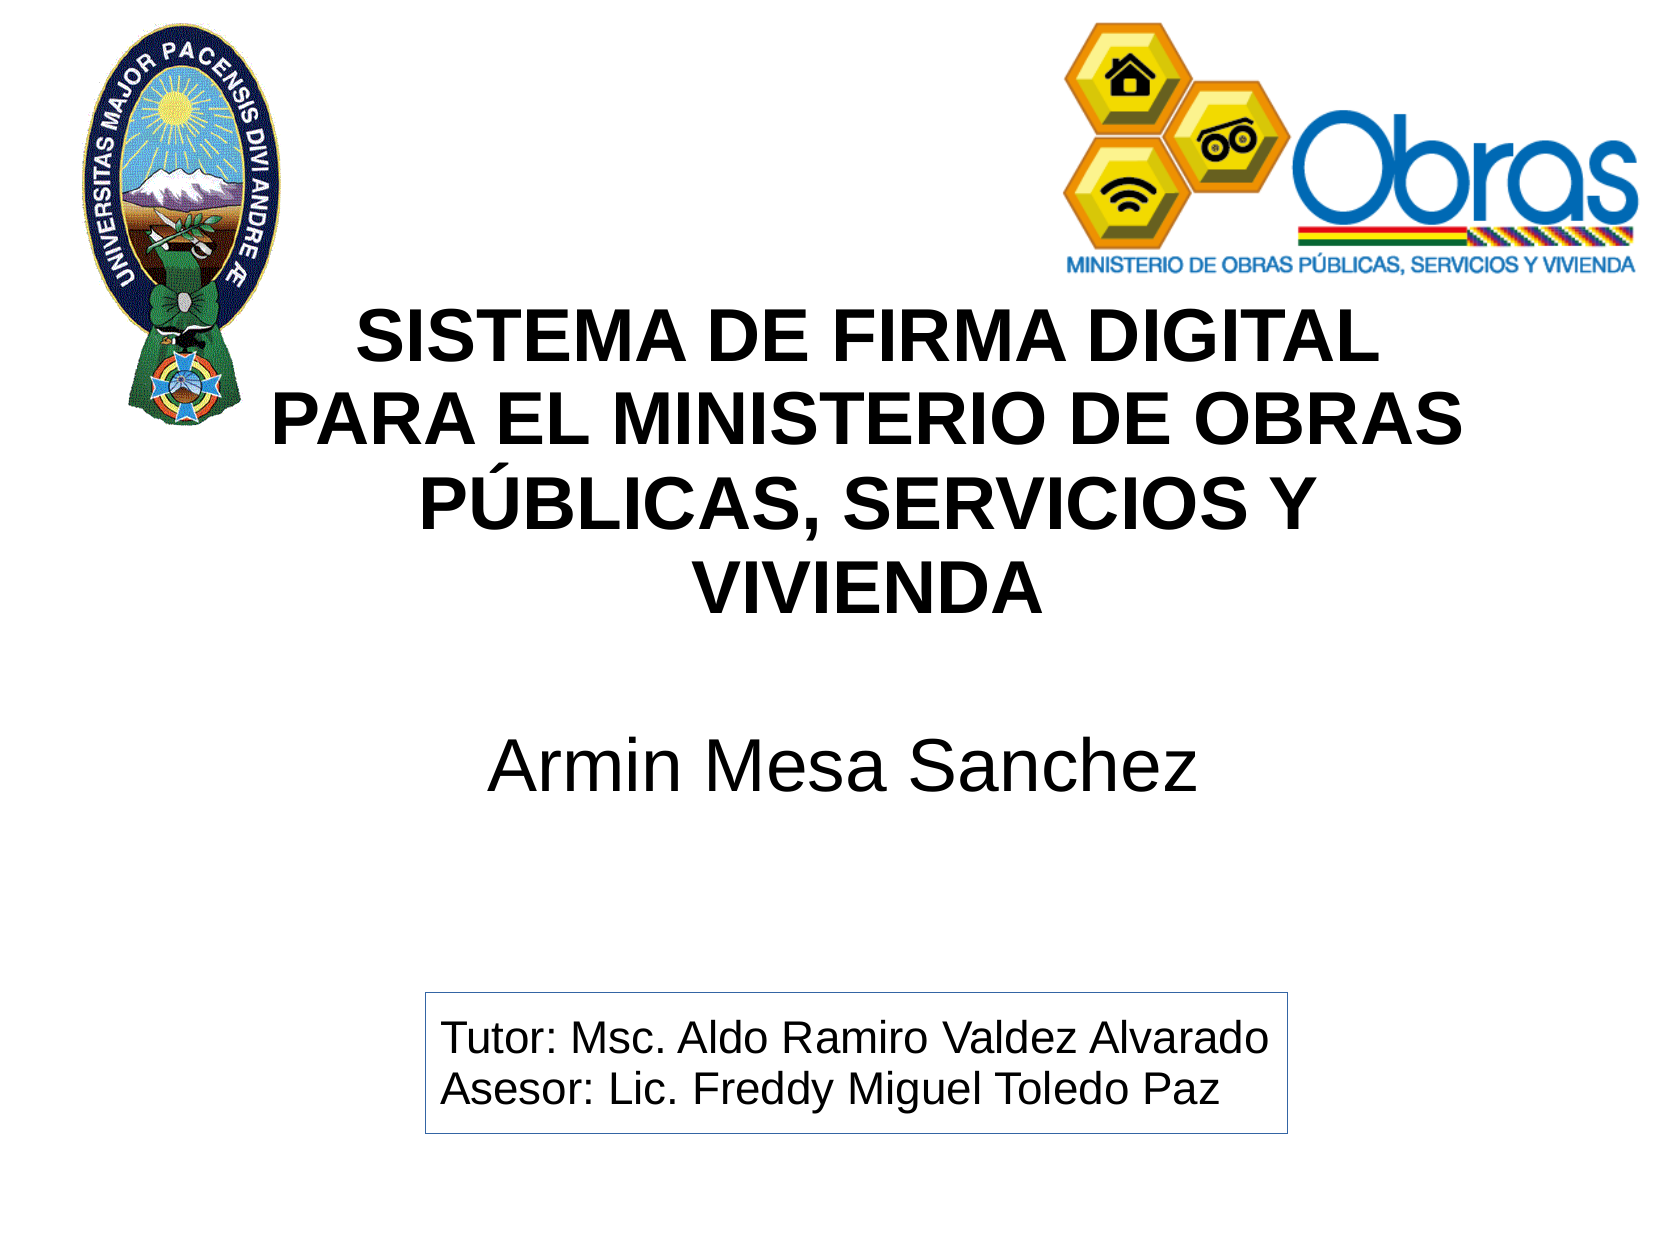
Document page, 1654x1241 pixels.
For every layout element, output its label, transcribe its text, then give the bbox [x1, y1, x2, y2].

text_box SISTEMA DE FIRMA DIGITAL PARA EL MINISTERIO DE OBRAS PÚBLICAS, SERVICIOS Y VIVIENDA [236, 285, 1501, 721]
picture [82, 23, 281, 426]
text_box [425, 1123, 1288, 1134]
picture [1062, 22, 1642, 279]
text_box [425, 992, 1288, 1004]
text_box Armin Mesa Sanchez [472, 721, 1217, 815]
text_box Tutor: Msc. Aldo Ramiro Valdez Alvarado Asesor: Lic. Freddy Miguel Toledo Paz [425, 1004, 1288, 1123]
